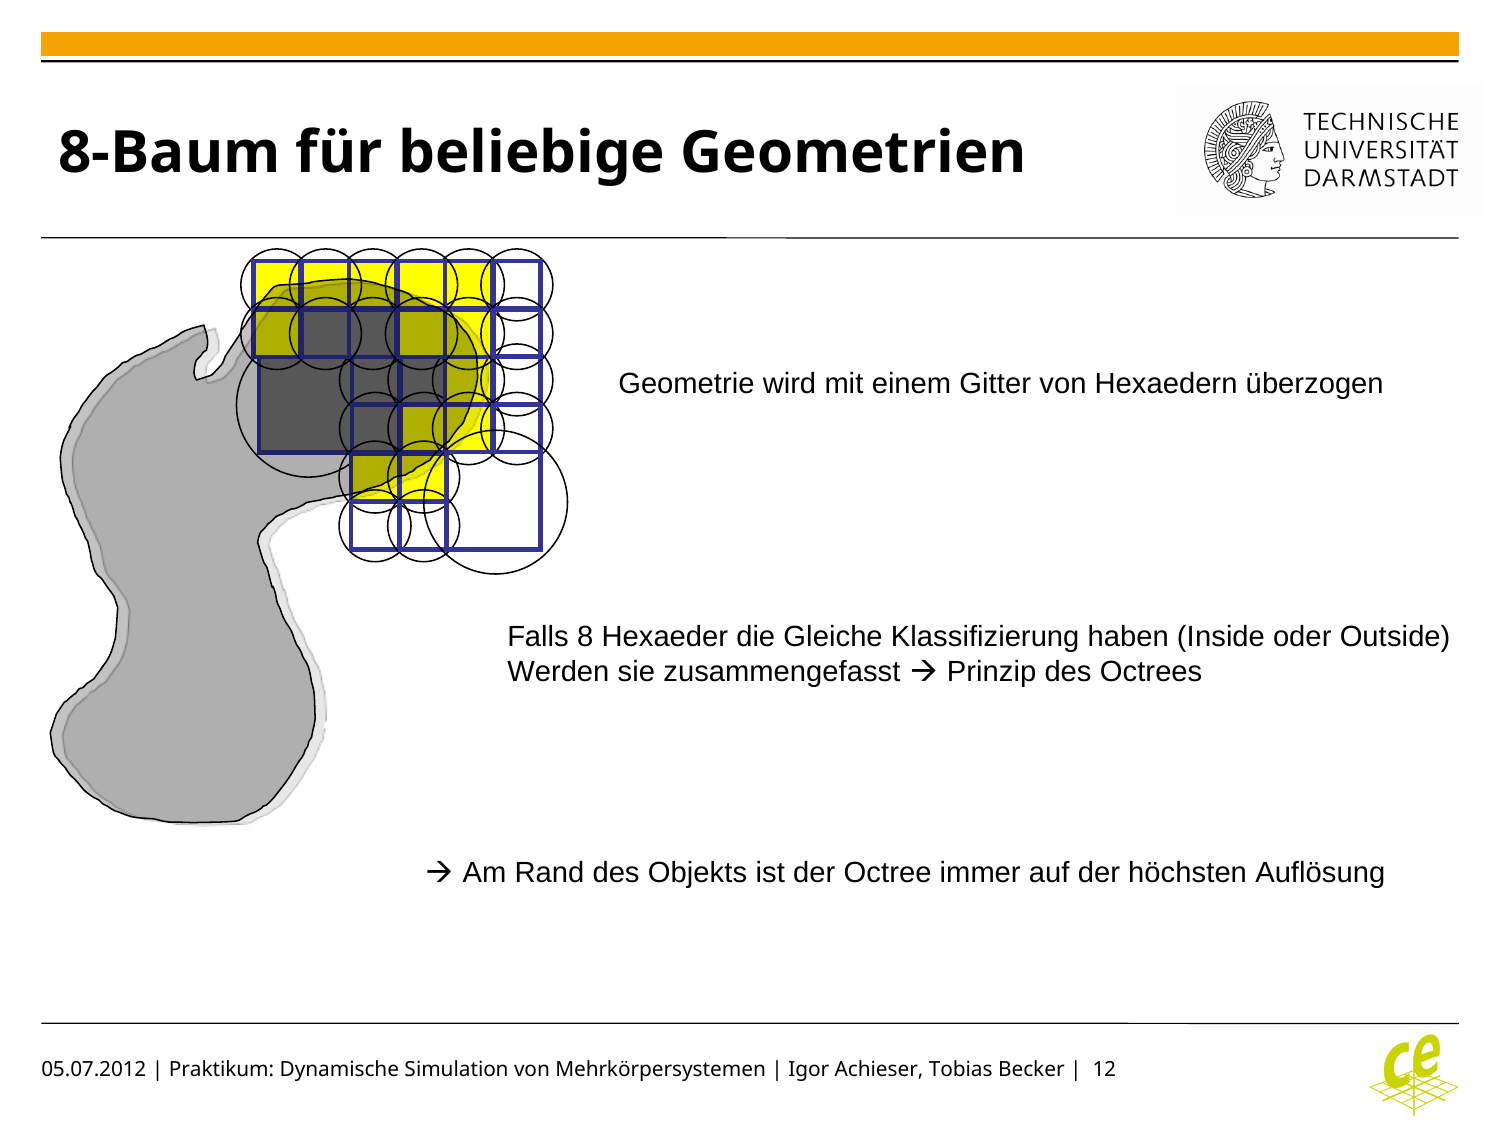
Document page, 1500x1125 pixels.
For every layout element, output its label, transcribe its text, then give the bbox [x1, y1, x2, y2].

text_box [402, 491, 423, 500]
text_box Geometrie wird mit einem Gitter von Hexaedern überzogen [603, 356, 1400, 407]
text_box [482, 364, 491, 398]
text_box [483, 432, 491, 450]
text_box  Am Rand des Objekts ist der Octree immer auf der höchsten Auflösung [410, 846, 1402, 897]
text_box [50, 261, 488, 823]
text_box Falls 8 Hexaeder die Gleiche Klassifizierung haben (Inside oder Outside) Werden sie zusammengefasst  Prinzip des Octrees [492, 609, 1467, 695]
text_box [482, 311, 491, 356]
text_box [482, 263, 491, 303]
text_box [426, 455, 444, 494]
text_box 8-Baum für beliebige Geometrien [58, 80, 1188, 218]
text_box [482, 406, 491, 430]
text_box [449, 433, 486, 450]
text_box [425, 491, 444, 500]
picture [1188, 84, 1484, 215]
text_box 05.07.2012 | Praktikum: Dynamische Simulation von Mehrkörpersystemen | Igor Achieser, Tobias Becker | <Nummer> [41, 1055, 1223, 1095]
text_box [451, 261, 488, 299]
text_box [353, 491, 394, 500]
